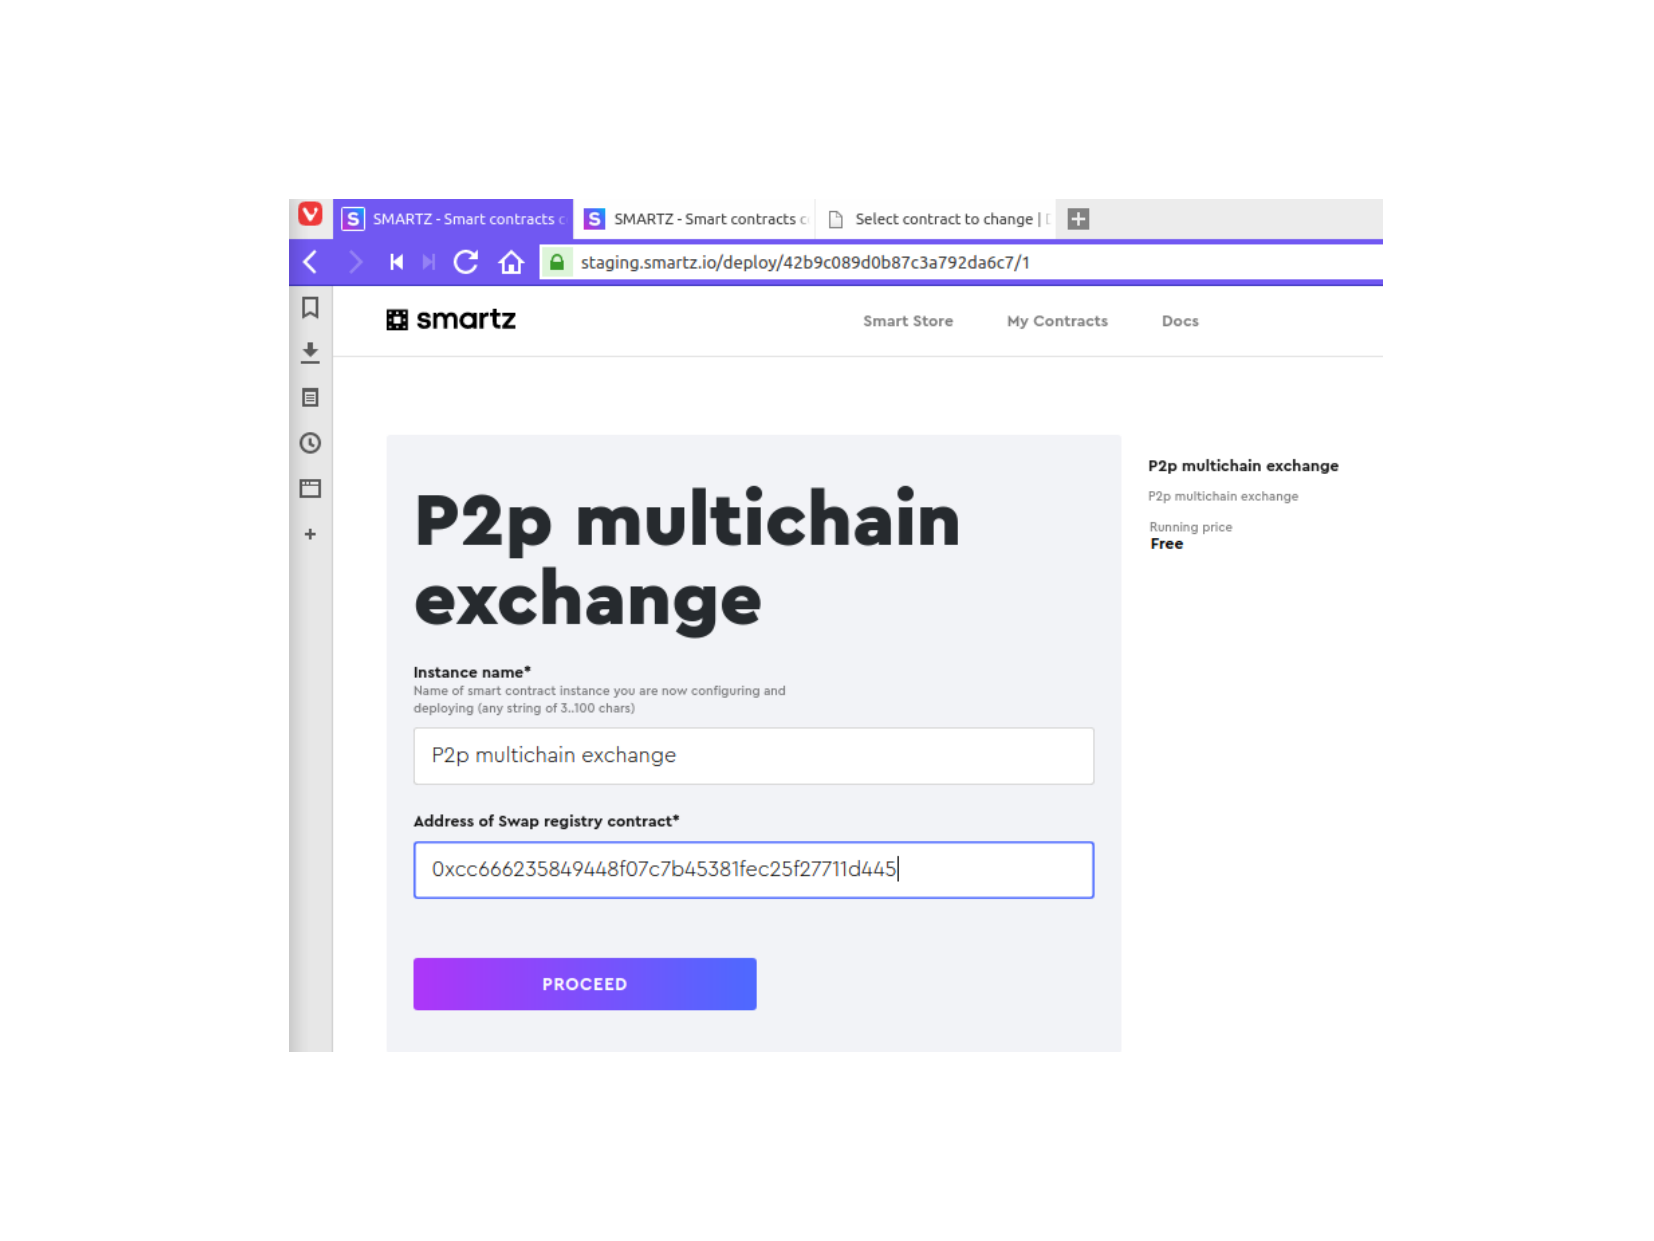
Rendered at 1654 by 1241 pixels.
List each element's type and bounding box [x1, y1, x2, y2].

picture [289, 199, 1383, 1052]
